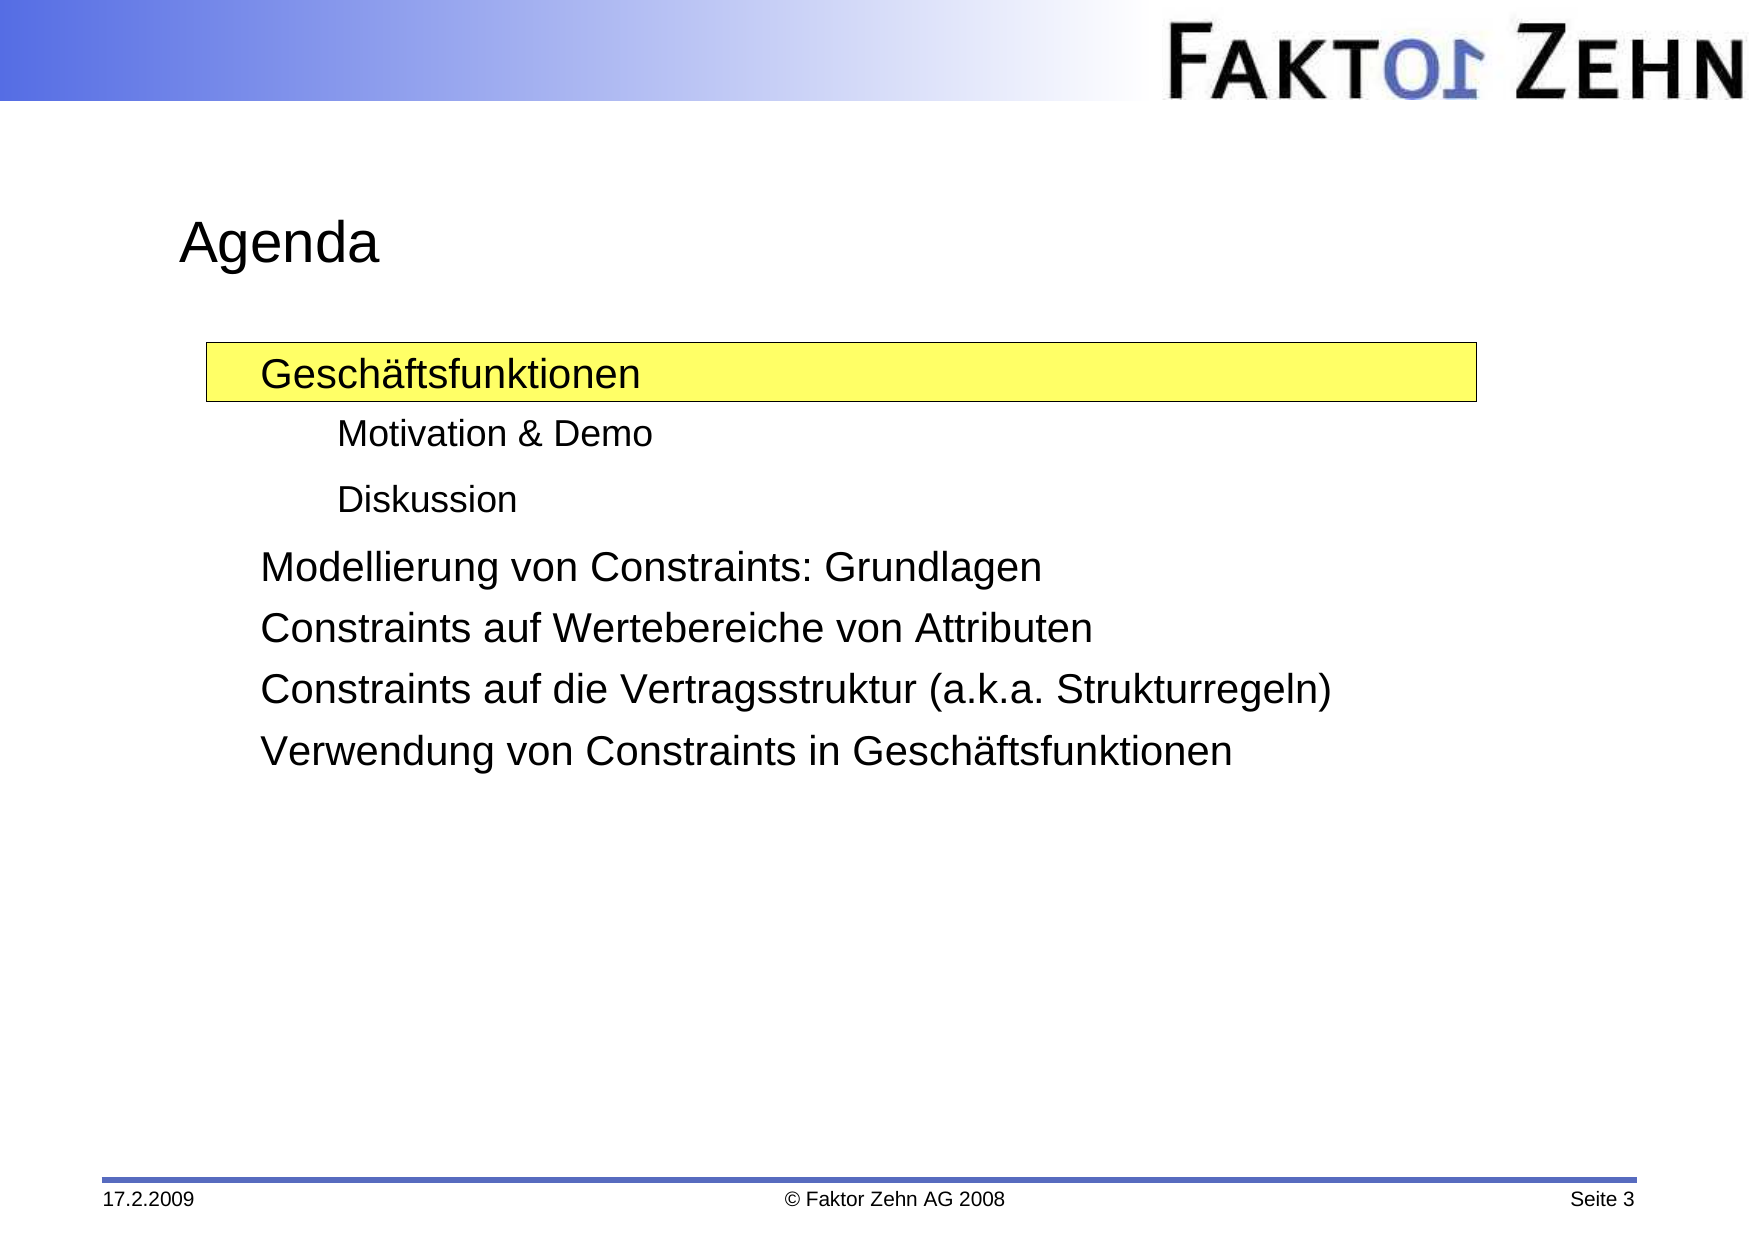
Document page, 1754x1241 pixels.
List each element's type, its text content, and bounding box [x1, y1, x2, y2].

title Agenda [179, 191, 1577, 294]
list Geschäftsfunktionen Motivation & Demo Diskussion Modellierung von Constraints: Grundlagen Constraints auf Wertebereiche von Attributen Constraints auf die Vertragsstruktur (a.k.a. Strukturregeln) Verwendung von Constraints in Geschäftsfunktionen [242, 351, 1489, 1058]
text_box [206, 342, 1477, 402]
picture [1162, 7, 1752, 100]
